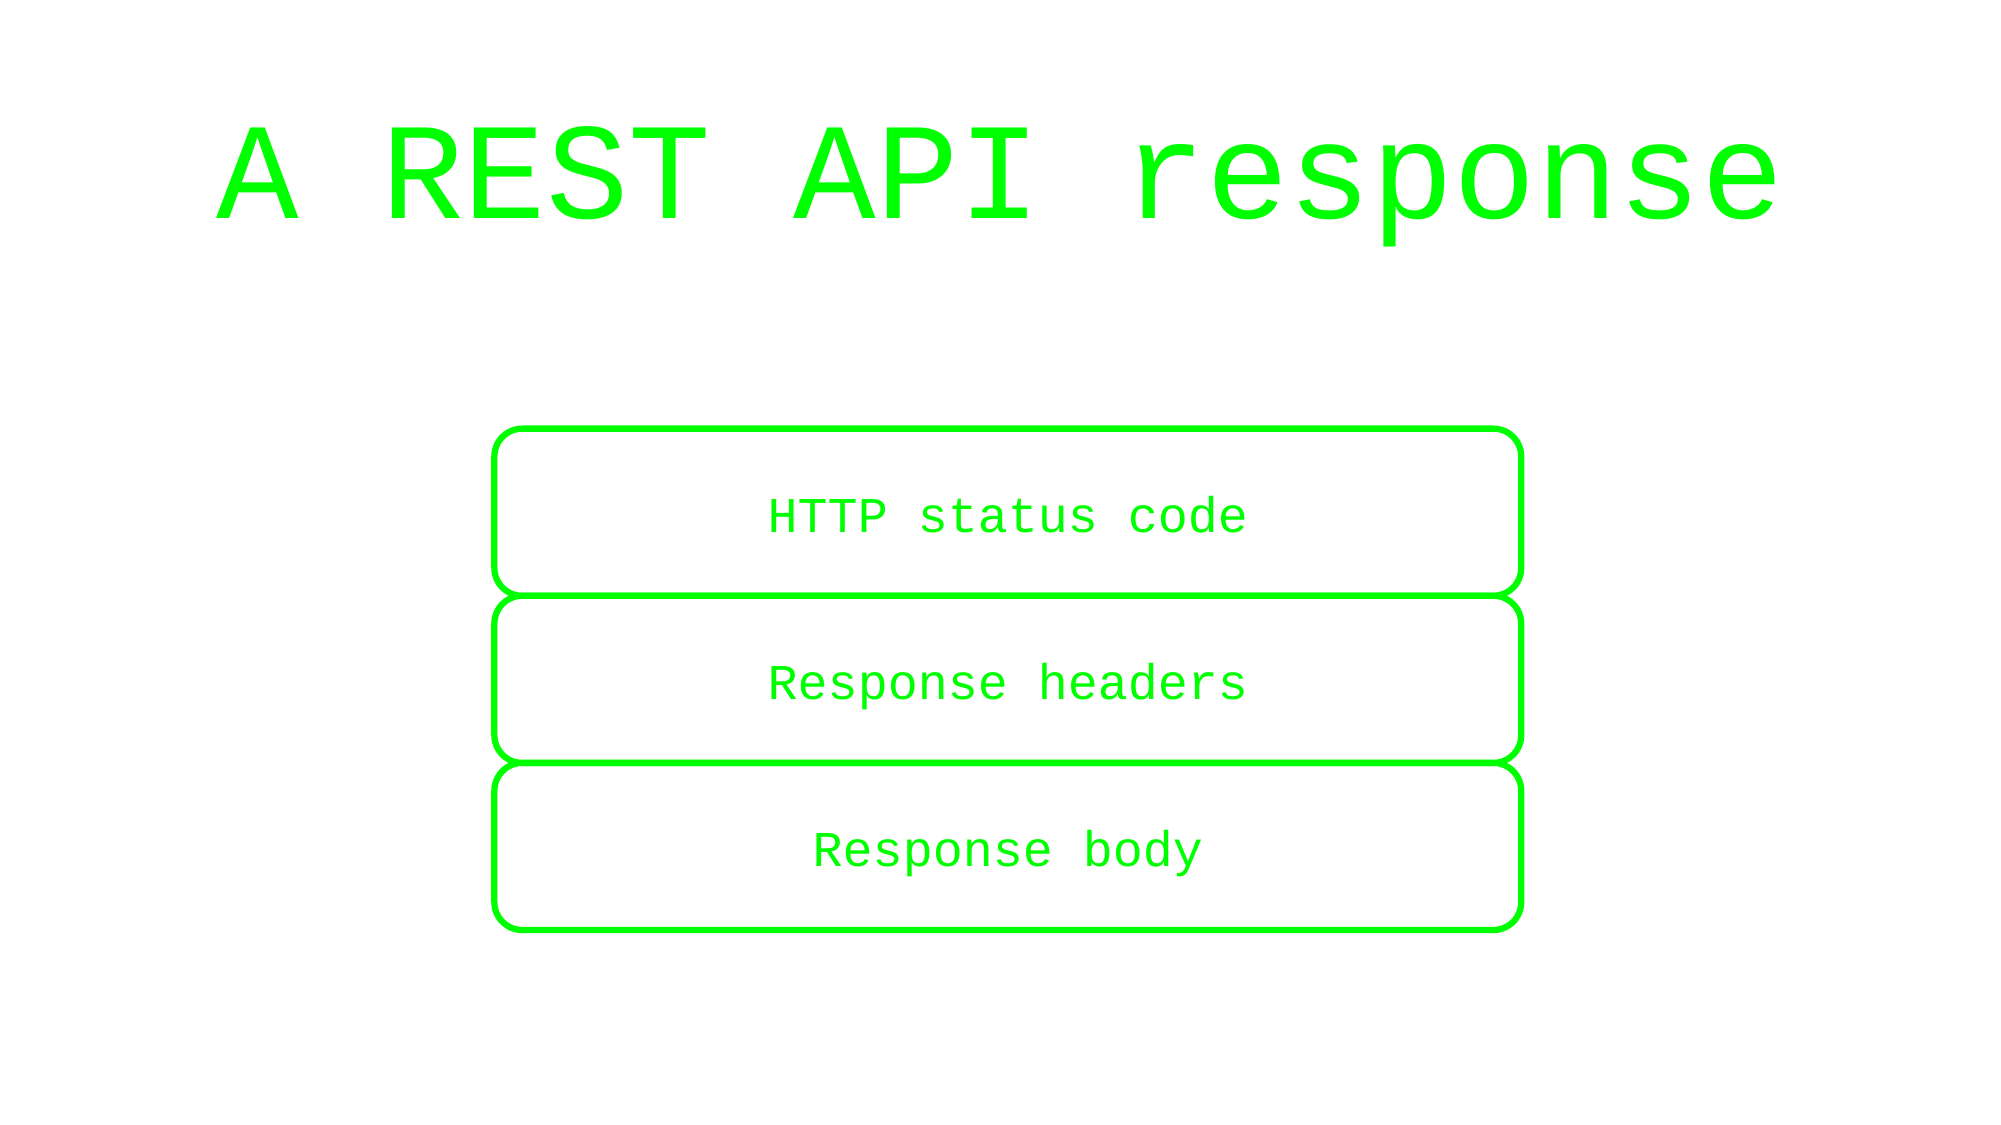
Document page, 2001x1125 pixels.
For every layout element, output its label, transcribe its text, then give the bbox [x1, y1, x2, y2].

text_box Response body [494, 762, 1522, 931]
text_box A REST API response [0, 73, 2000, 256]
text_box HTTP status code [494, 428, 1522, 596]
text_box Response headers [494, 595, 1522, 763]
